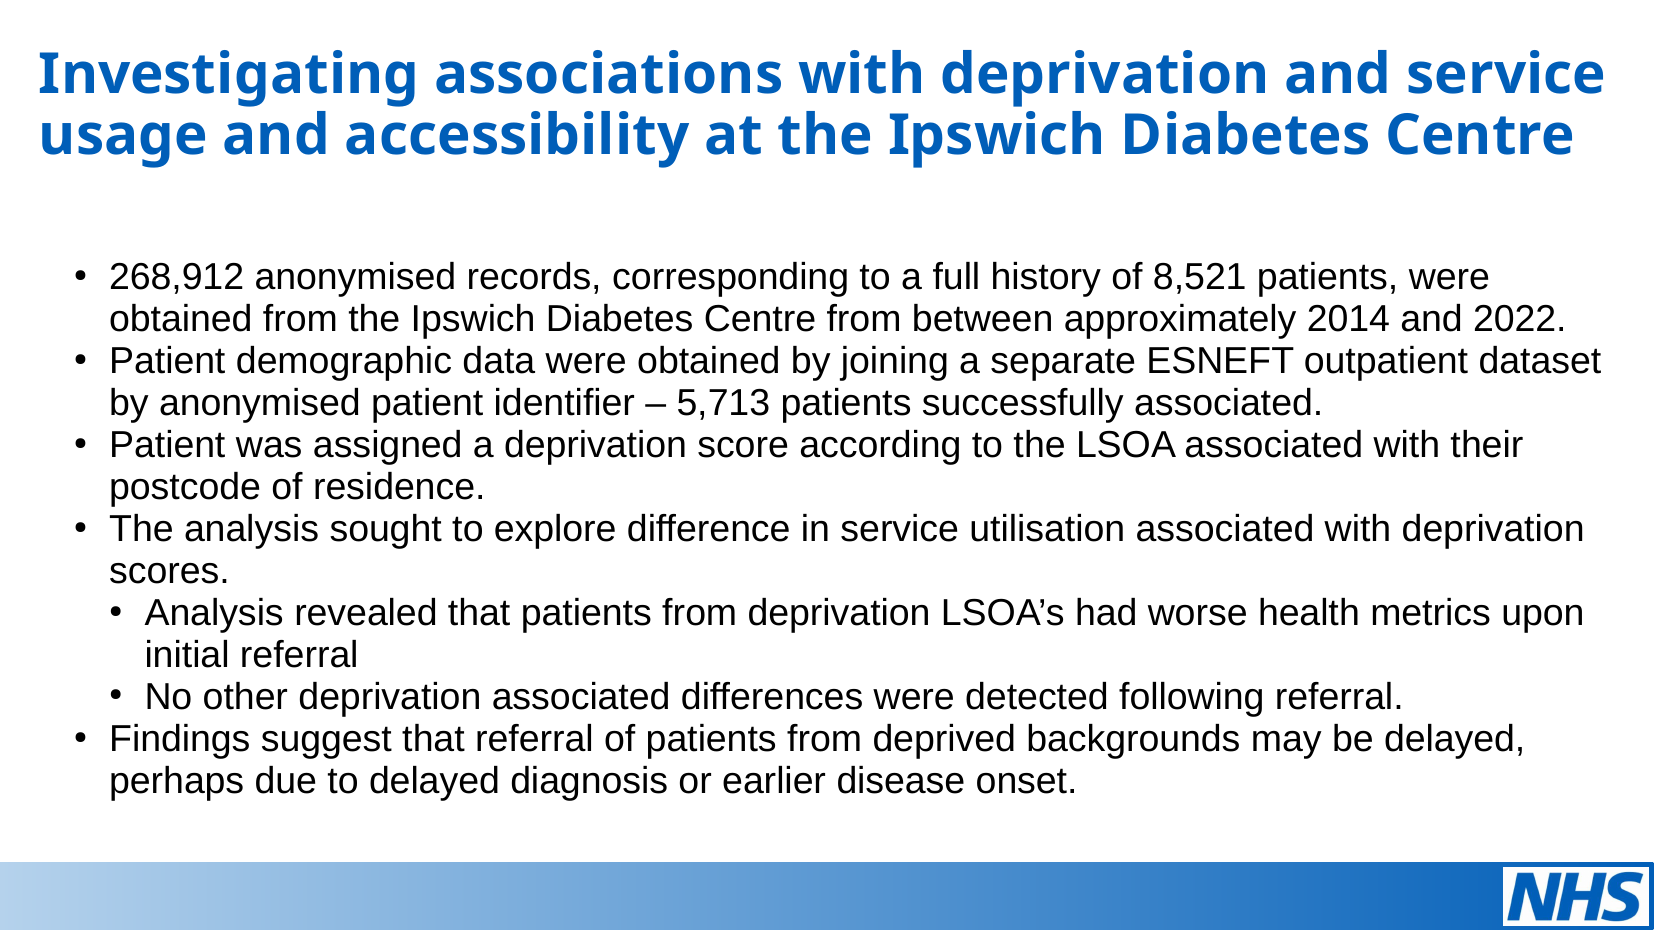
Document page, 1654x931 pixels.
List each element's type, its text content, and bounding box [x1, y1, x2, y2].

text_box [0, 862, 1654, 930]
text_box 268,912 anonymised records, corresponding to a full history of 8,521 patients, were obtained from the Ipswich Diabetes Centre from between approximately 2014 and 2022. Patient demographic data were obtained by joining a separate ESNEFT outpatient dataset by anonymised patient identifier – 5,713 patients successfully associated. Patient was assigned a deprivation score according to the LSOA associated with their postcode of residence. The analysis sought to explore difference in service utilisation associated with deprivation scores. Analysis revealed that patients from deprivation LSOA’s had worse health metrics upon initial referral No other deprivation associated differences were detected following referral. Findings suggest that referral of patients from deprived backgrounds may be delayed, perhaps due to delayed diagnosis or earlier disease onset. [59, 248, 1654, 809]
text_box Investigating associations with deprivation and service usage and accessibility at the Ipswich Diabetes Centre [23, 15, 1630, 196]
picture [1503, 867, 1649, 926]
